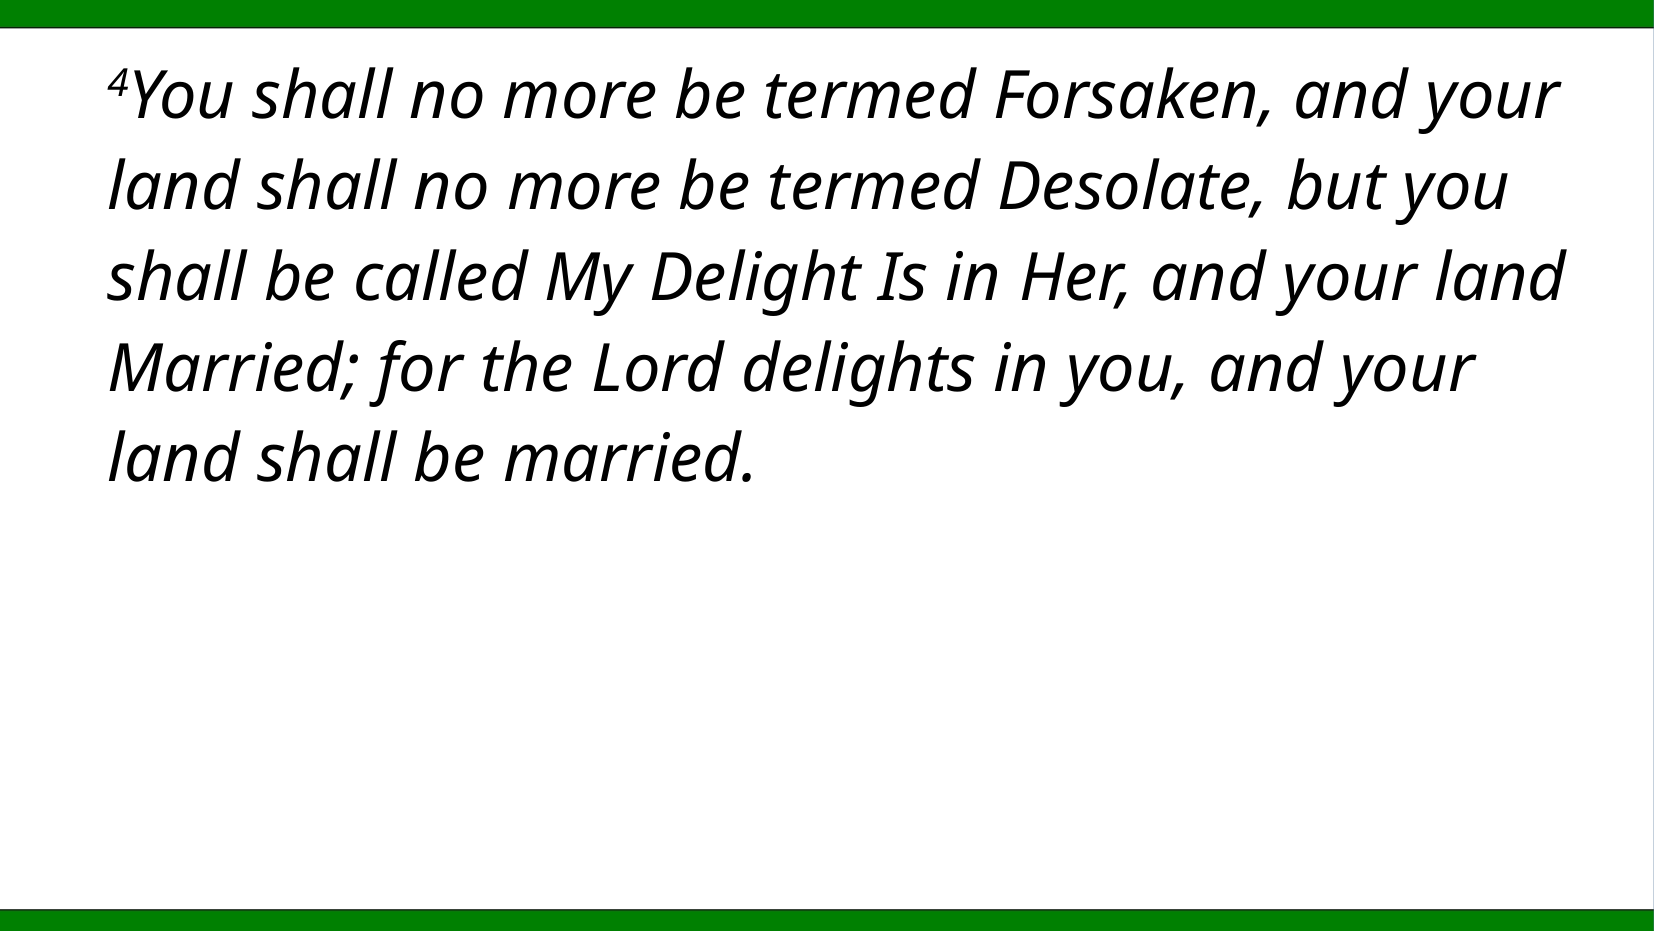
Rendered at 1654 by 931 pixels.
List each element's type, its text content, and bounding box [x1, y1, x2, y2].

picture [0, 0, 1654, 931]
text_box 4You shall no more be termed Forsaken, and your land shall no more be termed Desolate, but you shall be called My Delight Is in Her, and your land Married; for the Lord delights in you, and your land shall be married. [92, 39, 1593, 499]
